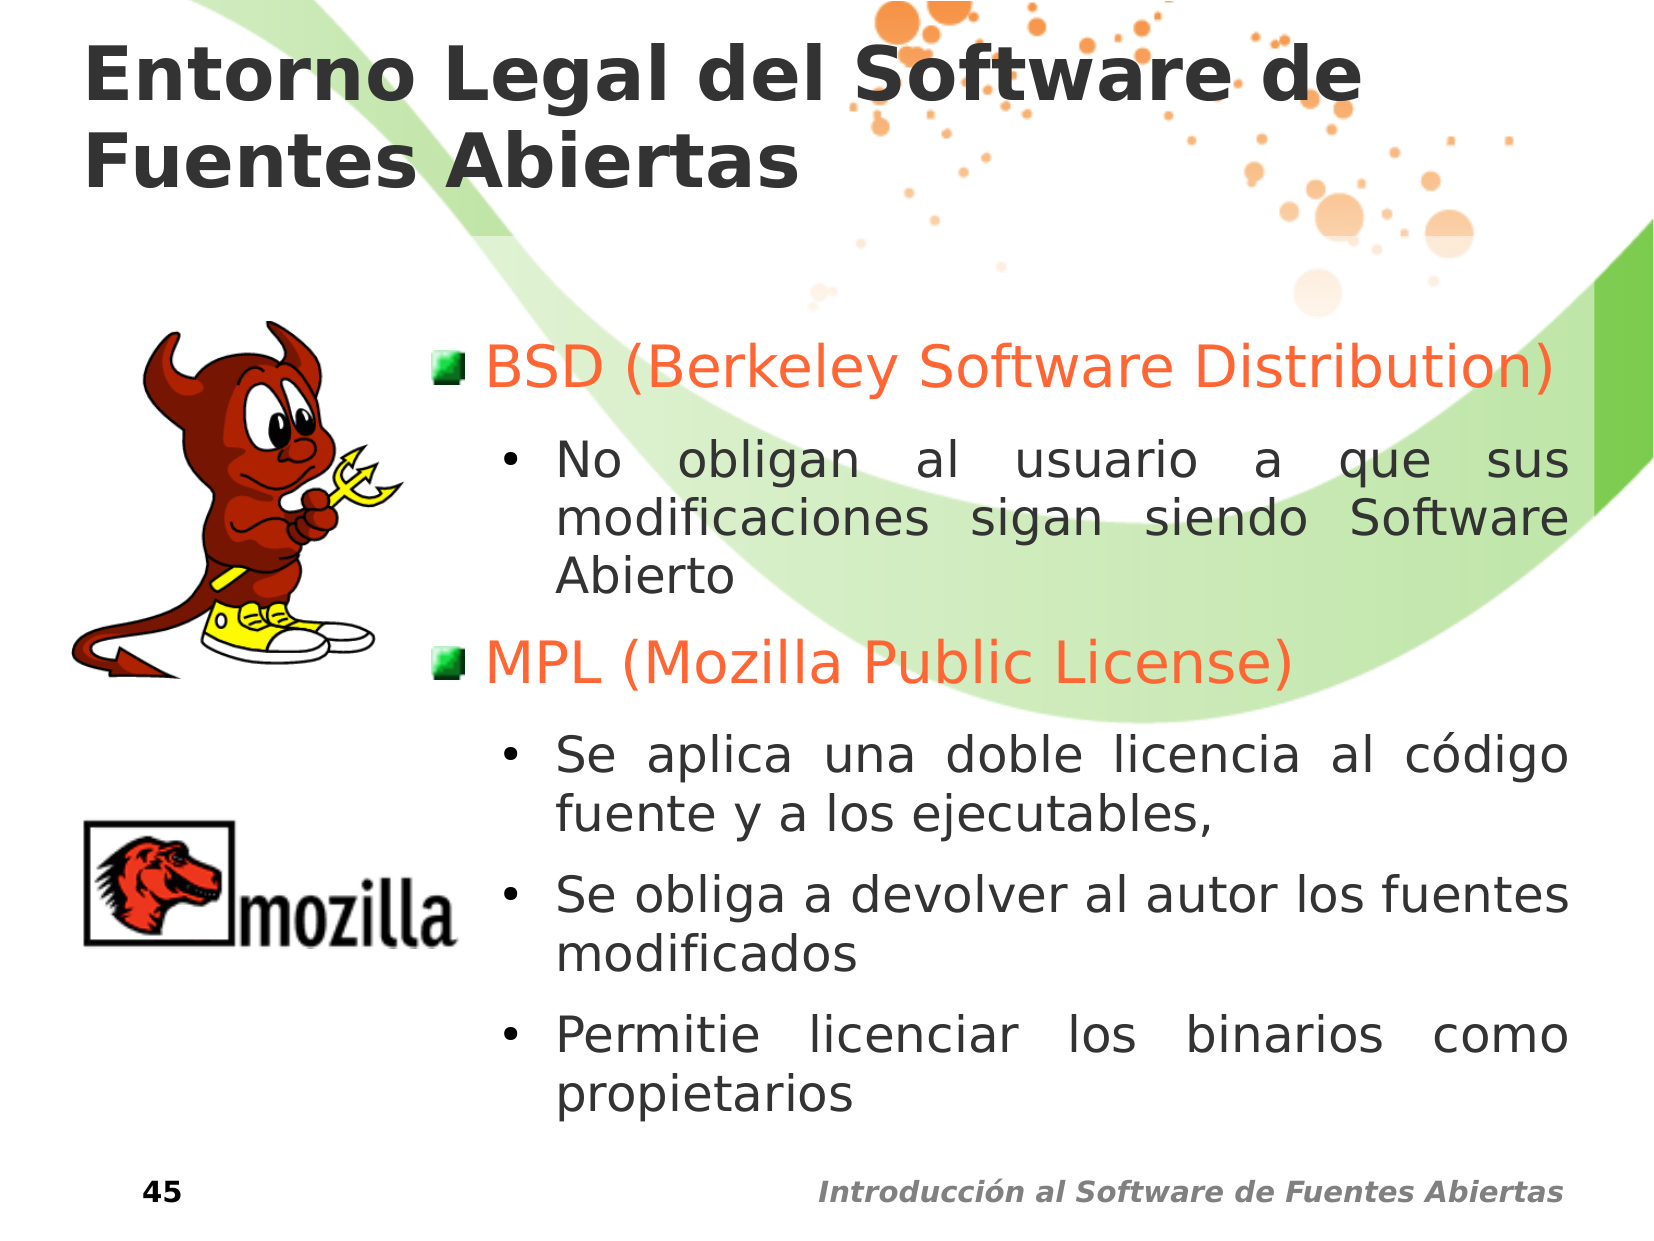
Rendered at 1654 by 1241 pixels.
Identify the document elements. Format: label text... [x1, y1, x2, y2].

picture [185, 0, 1654, 754]
title Entorno Legal del Software de Fuentes Abiertas [82, 30, 1571, 206]
picture [80, 817, 461, 949]
picture [59, 308, 414, 691]
list BSD (Berkeley Software Distribution) No obligan al usuario a que sus modificaciones sigan siendo Software Abierto MPL (Mozilla Public License) Se aplica una doble licencia al código fuente y a los ejecutables, Se obliga a devolver al autor los fuentes modificados Permitie licenciar los binarios como propietarios [413, 236, 1571, 1137]
